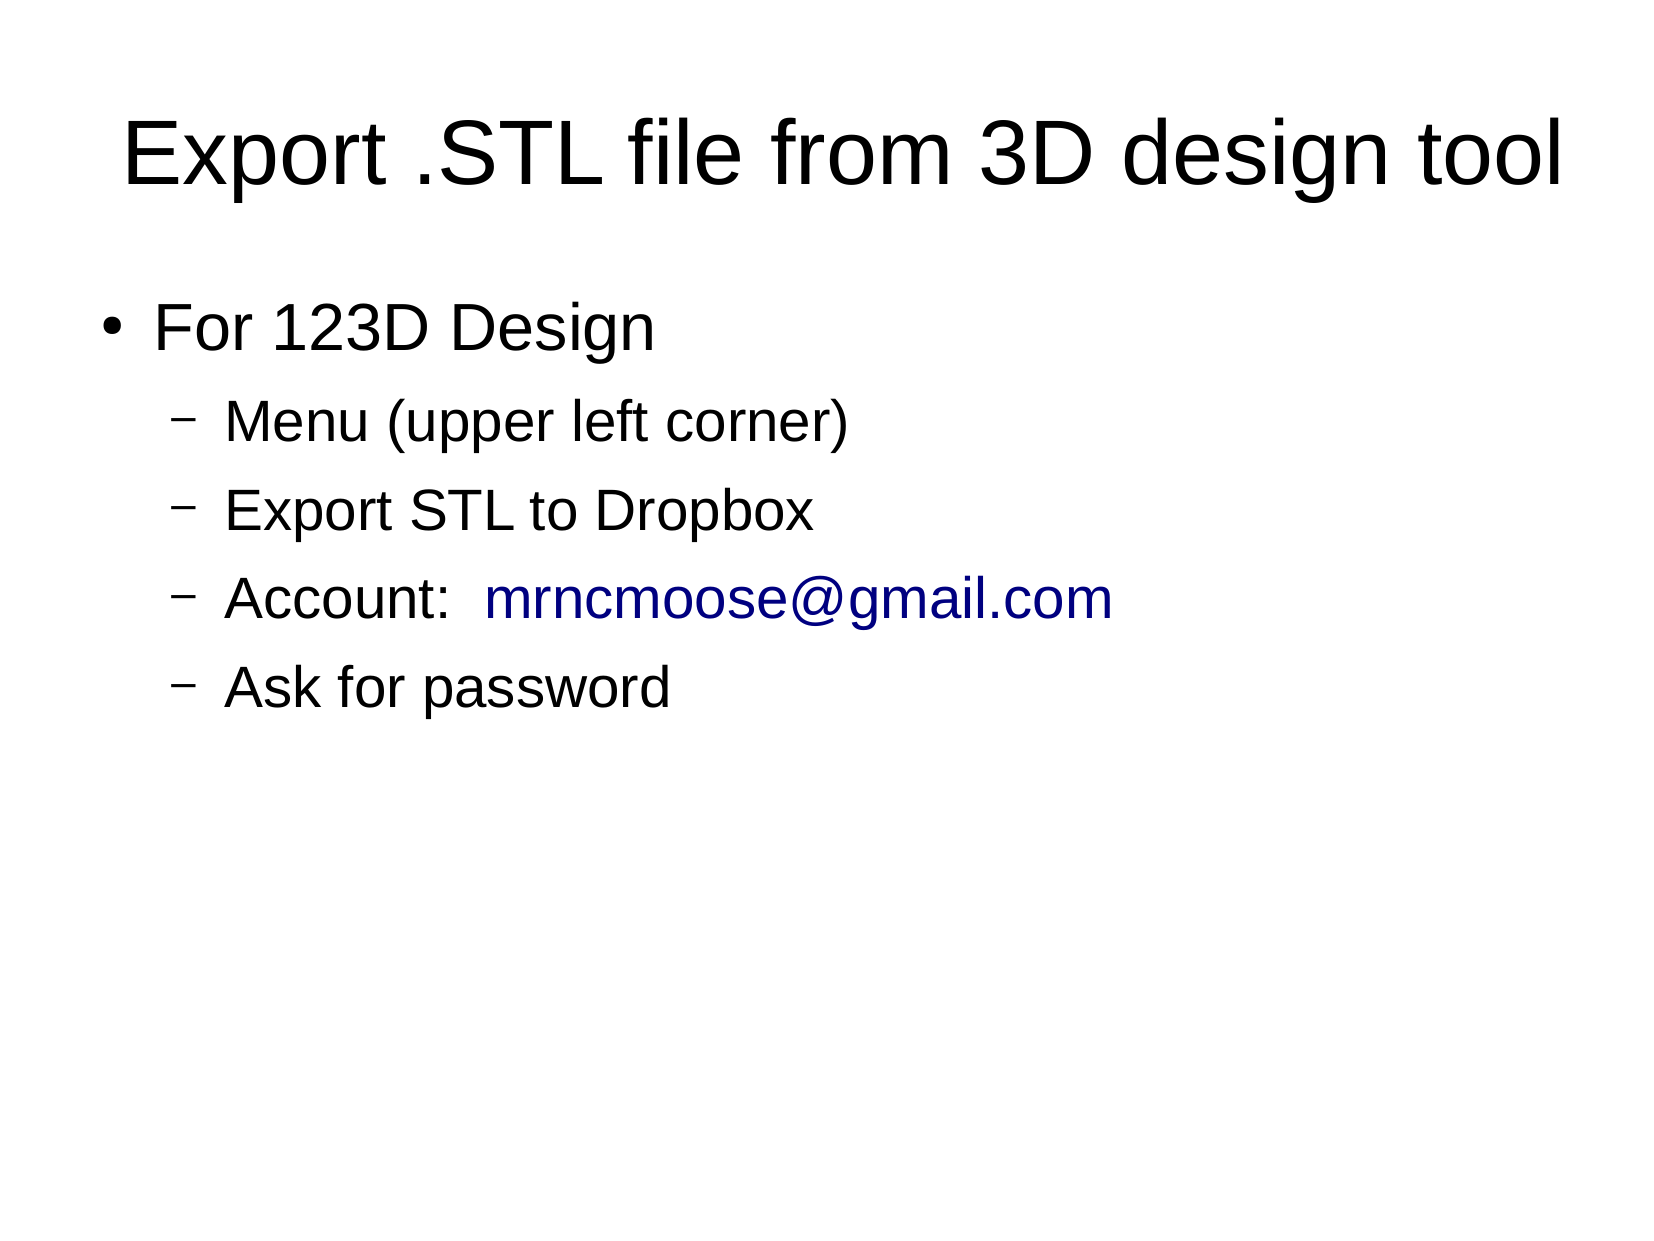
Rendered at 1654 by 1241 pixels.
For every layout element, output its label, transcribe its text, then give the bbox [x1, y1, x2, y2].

list For 123D Design Menu (upper left corner) Export STL to Dropbox Account: mrncmoose@gmail.com Ask for password [82, 290, 1571, 1010]
title Export .STL file from 3D design tool [82, 49, 1571, 257]
